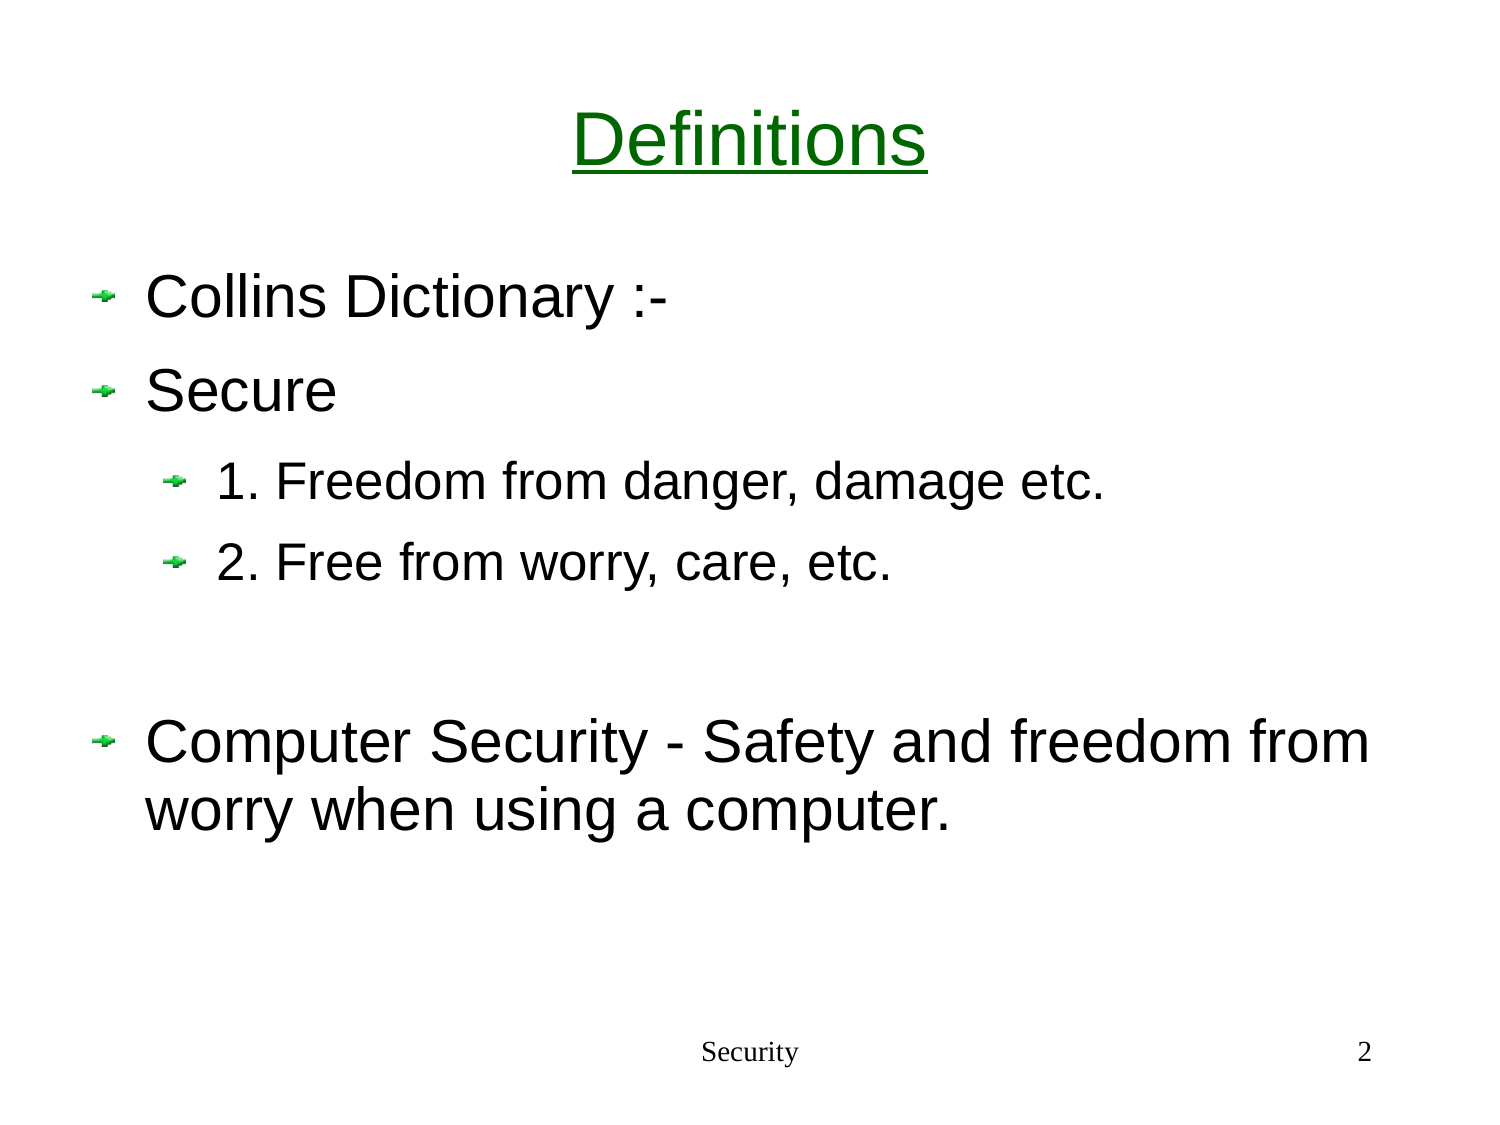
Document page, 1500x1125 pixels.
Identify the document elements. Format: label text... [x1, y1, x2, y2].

title Definitions [75, 93, 1425, 185]
list Collins Dictionary :- Secure 1. Freedom from danger, damage etc. 2. Free from worry, care, etc. Computer Security - Safety and freedom from worry when using a computer. [75, 262, 1425, 1006]
footer Security [512, 1025, 988, 1100]
slide_number <number> [1074, 1025, 1388, 1100]
